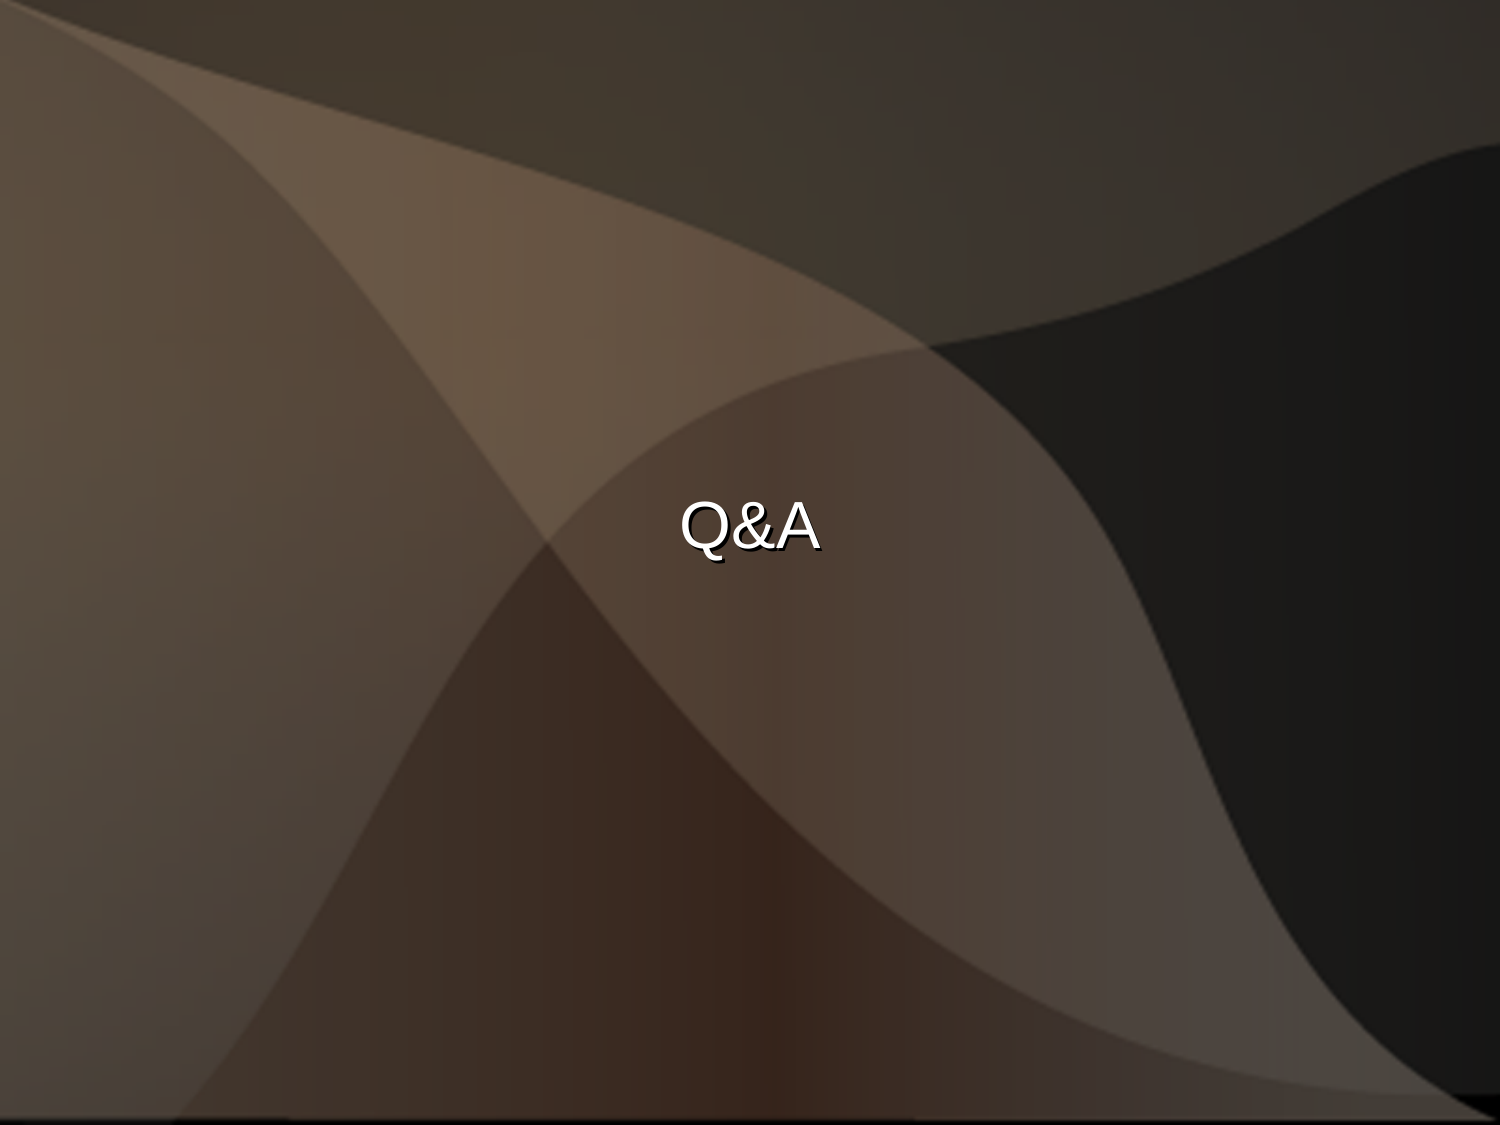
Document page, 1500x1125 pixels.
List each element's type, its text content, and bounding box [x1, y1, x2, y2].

picture [0, 0, 1500, 1125]
subtitle Q&A [75, 44, 1425, 1006]
